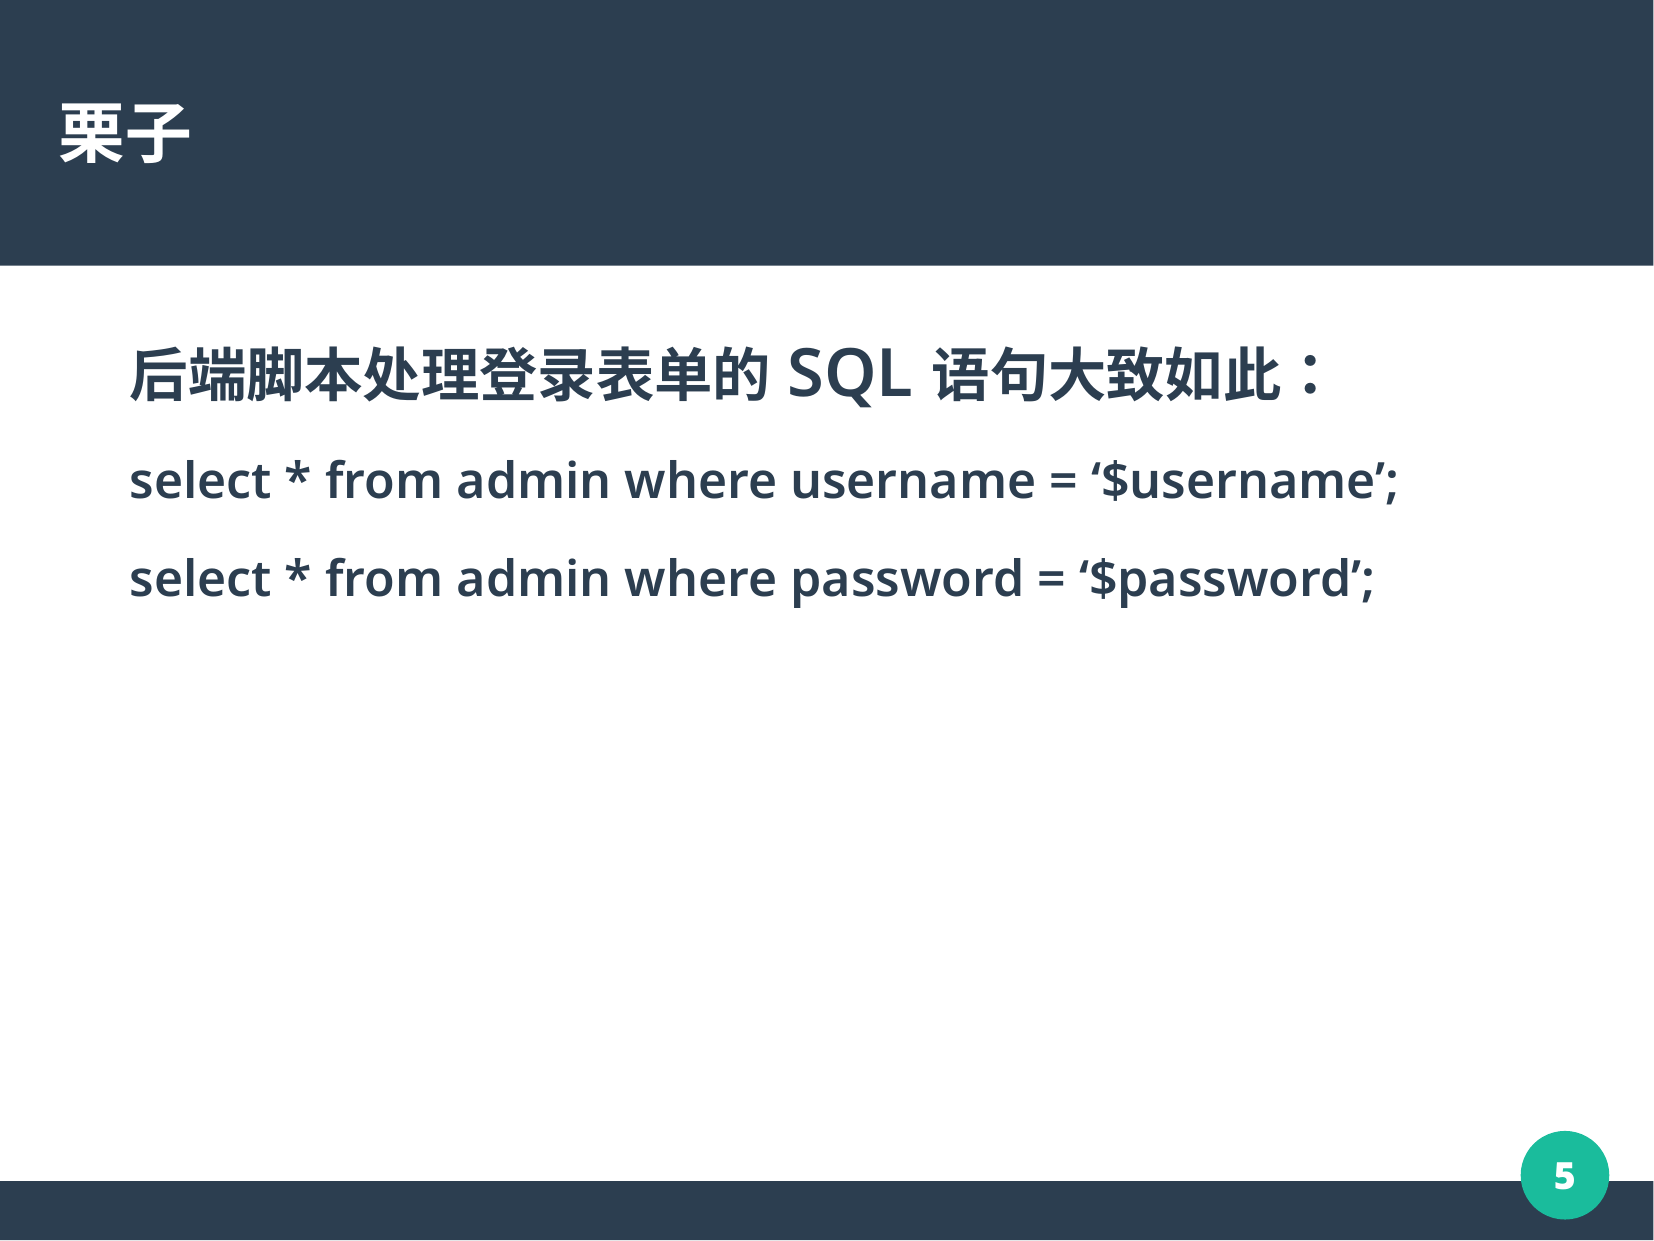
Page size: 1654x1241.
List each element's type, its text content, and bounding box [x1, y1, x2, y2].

title 栗子 [59, 49, 1595, 207]
list 后端脚本处理登录表单的SQL语句大致如此： select * from admin where username = ‘$username’; select * from admin where password = ‘$password’; [59, 324, 1595, 1152]
